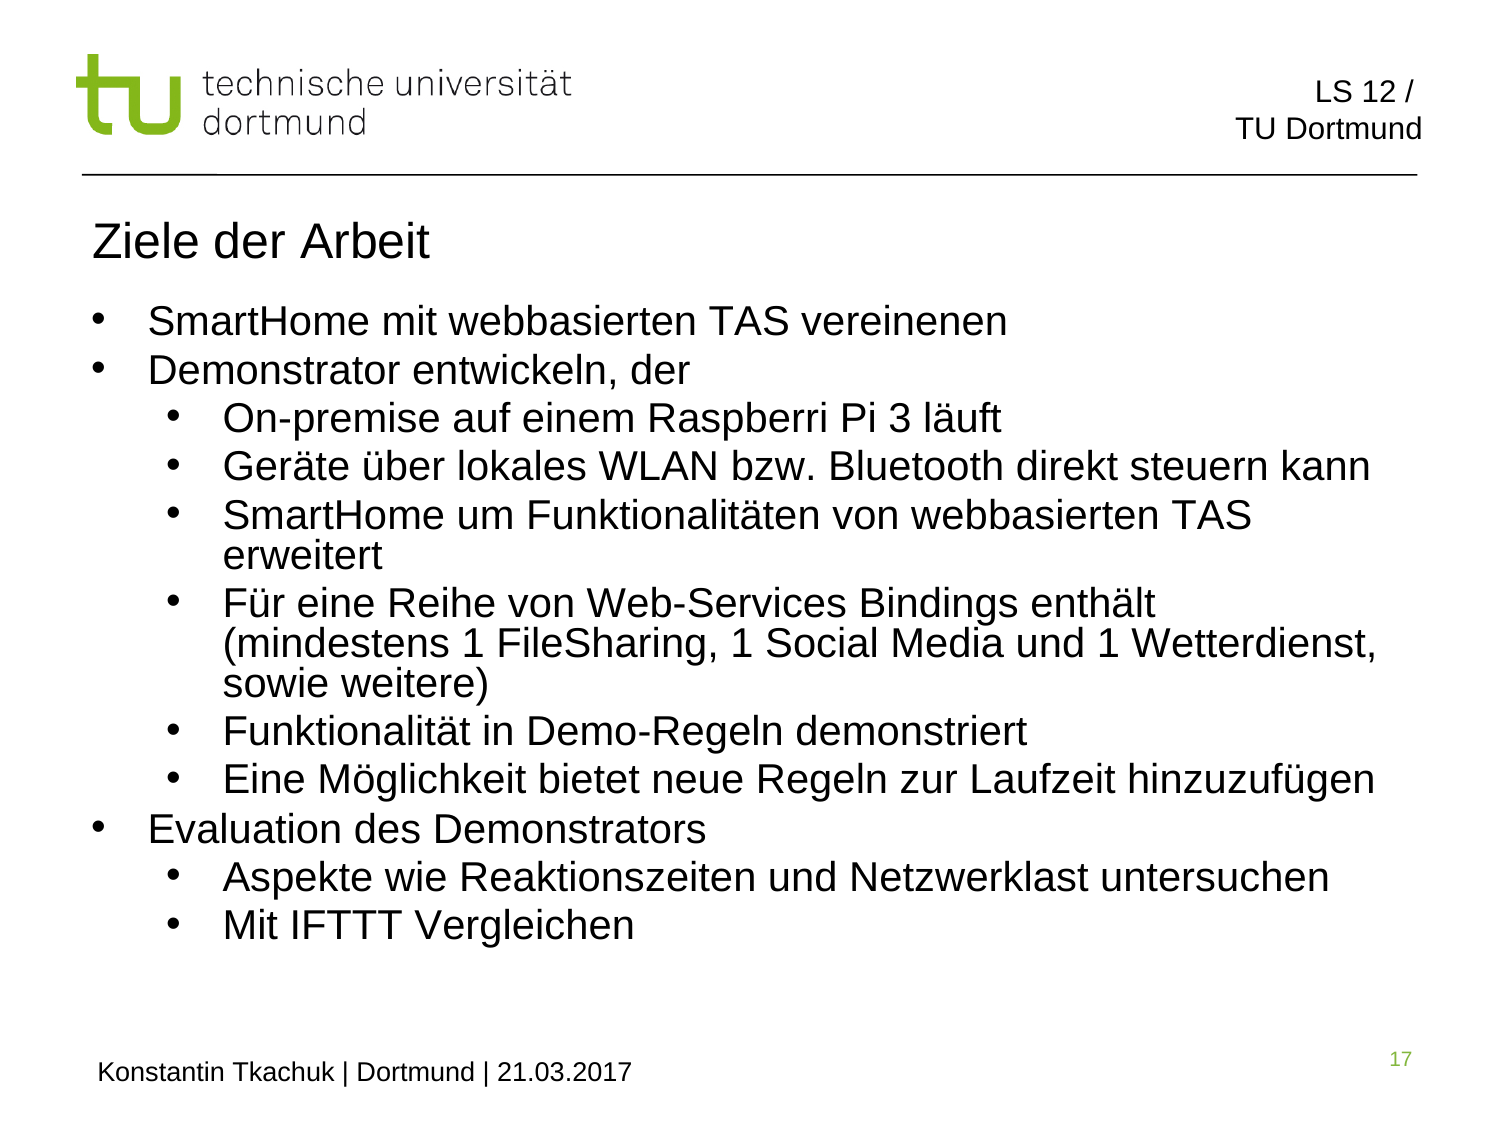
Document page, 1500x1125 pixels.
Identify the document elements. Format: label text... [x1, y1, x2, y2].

picture [76, 54, 573, 145]
text_box Konstantin Tkachuk | Dortmund | 21.03.2017 [82, 1046, 733, 1083]
list SmartHome mit webbasierten TAS vereinenen Demonstrator entwickeln, der On-premise auf einem Raspberri Pi 3 läuft Geräte über lokales WLAN bzw. Bluetooth direkt steuern kann SmartHome um Funktionalitäten von webbasierten TAS erweitert Für eine Reihe von Web-Services Bindings enthält (mindestens 1 FileSharing, 1 Social Media und 1 Wetterdienst, sowie weitere) Funktionalität in Demo-Regeln demonstriert Eine Möglichkeit bietet neue Regeln zur Laufzeit hinzuzufügen Evaluation des Demonstrators Aspekte wie Reaktionszeiten und Netzwerklast untersuchen Mit IFTTT Vergleichen [76, 295, 1410, 956]
title Ziele der Arbeit [77, 183, 1411, 295]
